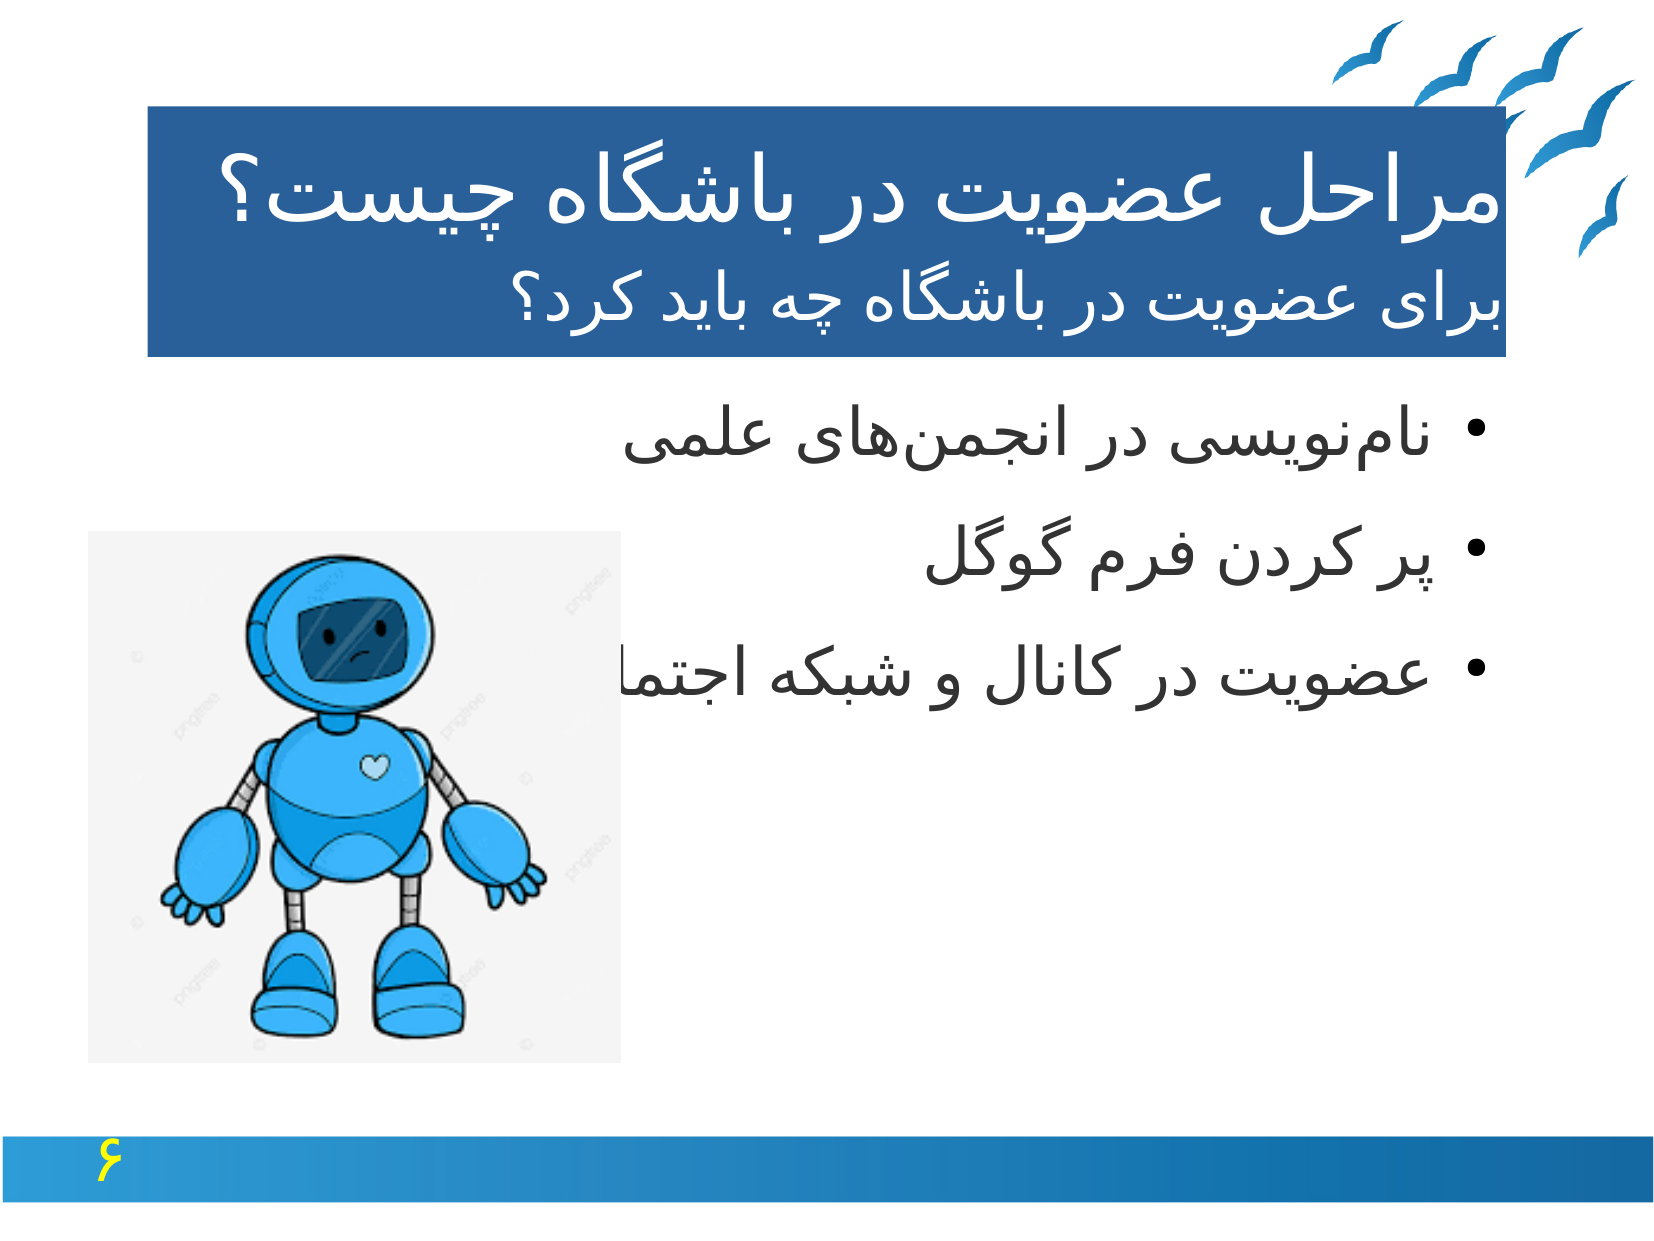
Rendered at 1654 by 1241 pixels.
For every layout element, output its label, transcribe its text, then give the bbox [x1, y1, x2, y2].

picture [0, 0, 1654, 1241]
title مراحل عضویت در باشگاه چیست؟ برای عضویت در باشگاه چه باید کرد؟ [147, 106, 1506, 357]
text_box ۶ [59, 1102, 148, 1241]
list نام‌نویسی در انجمن‌های علمی پر کردن فرم گوگل عضویت در کانال و شبکه اجتماعی [147, 383, 1506, 1196]
